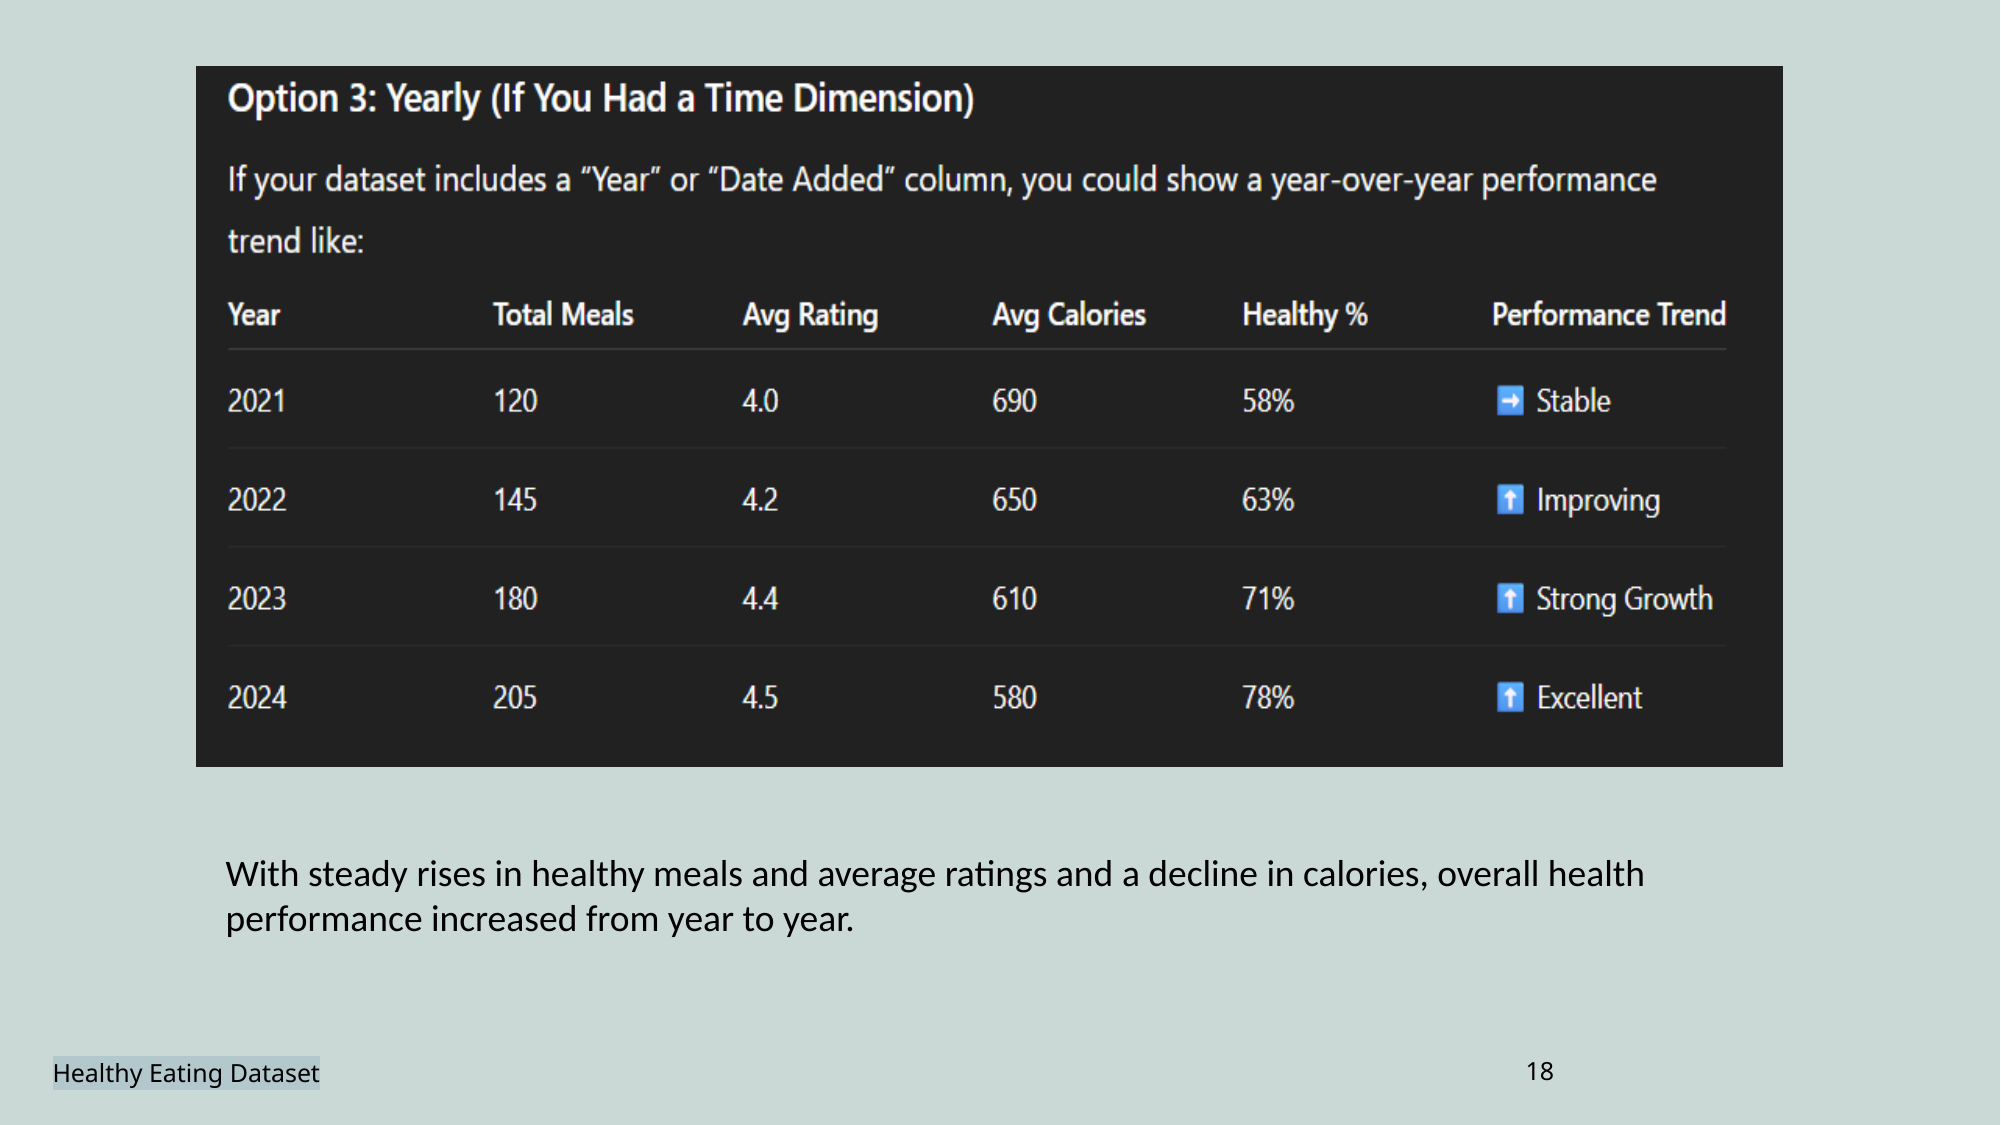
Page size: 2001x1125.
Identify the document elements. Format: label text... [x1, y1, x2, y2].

list With steady rises in healthy meals and average ratings and a decline in calories, overall health performance increased from year to year. [210, 840, 1783, 947]
text_box [1510, 1042, 1961, 1103]
text_box Healthy Eating Dataset [37, 1042, 713, 1103]
picture [196, 66, 1783, 767]
